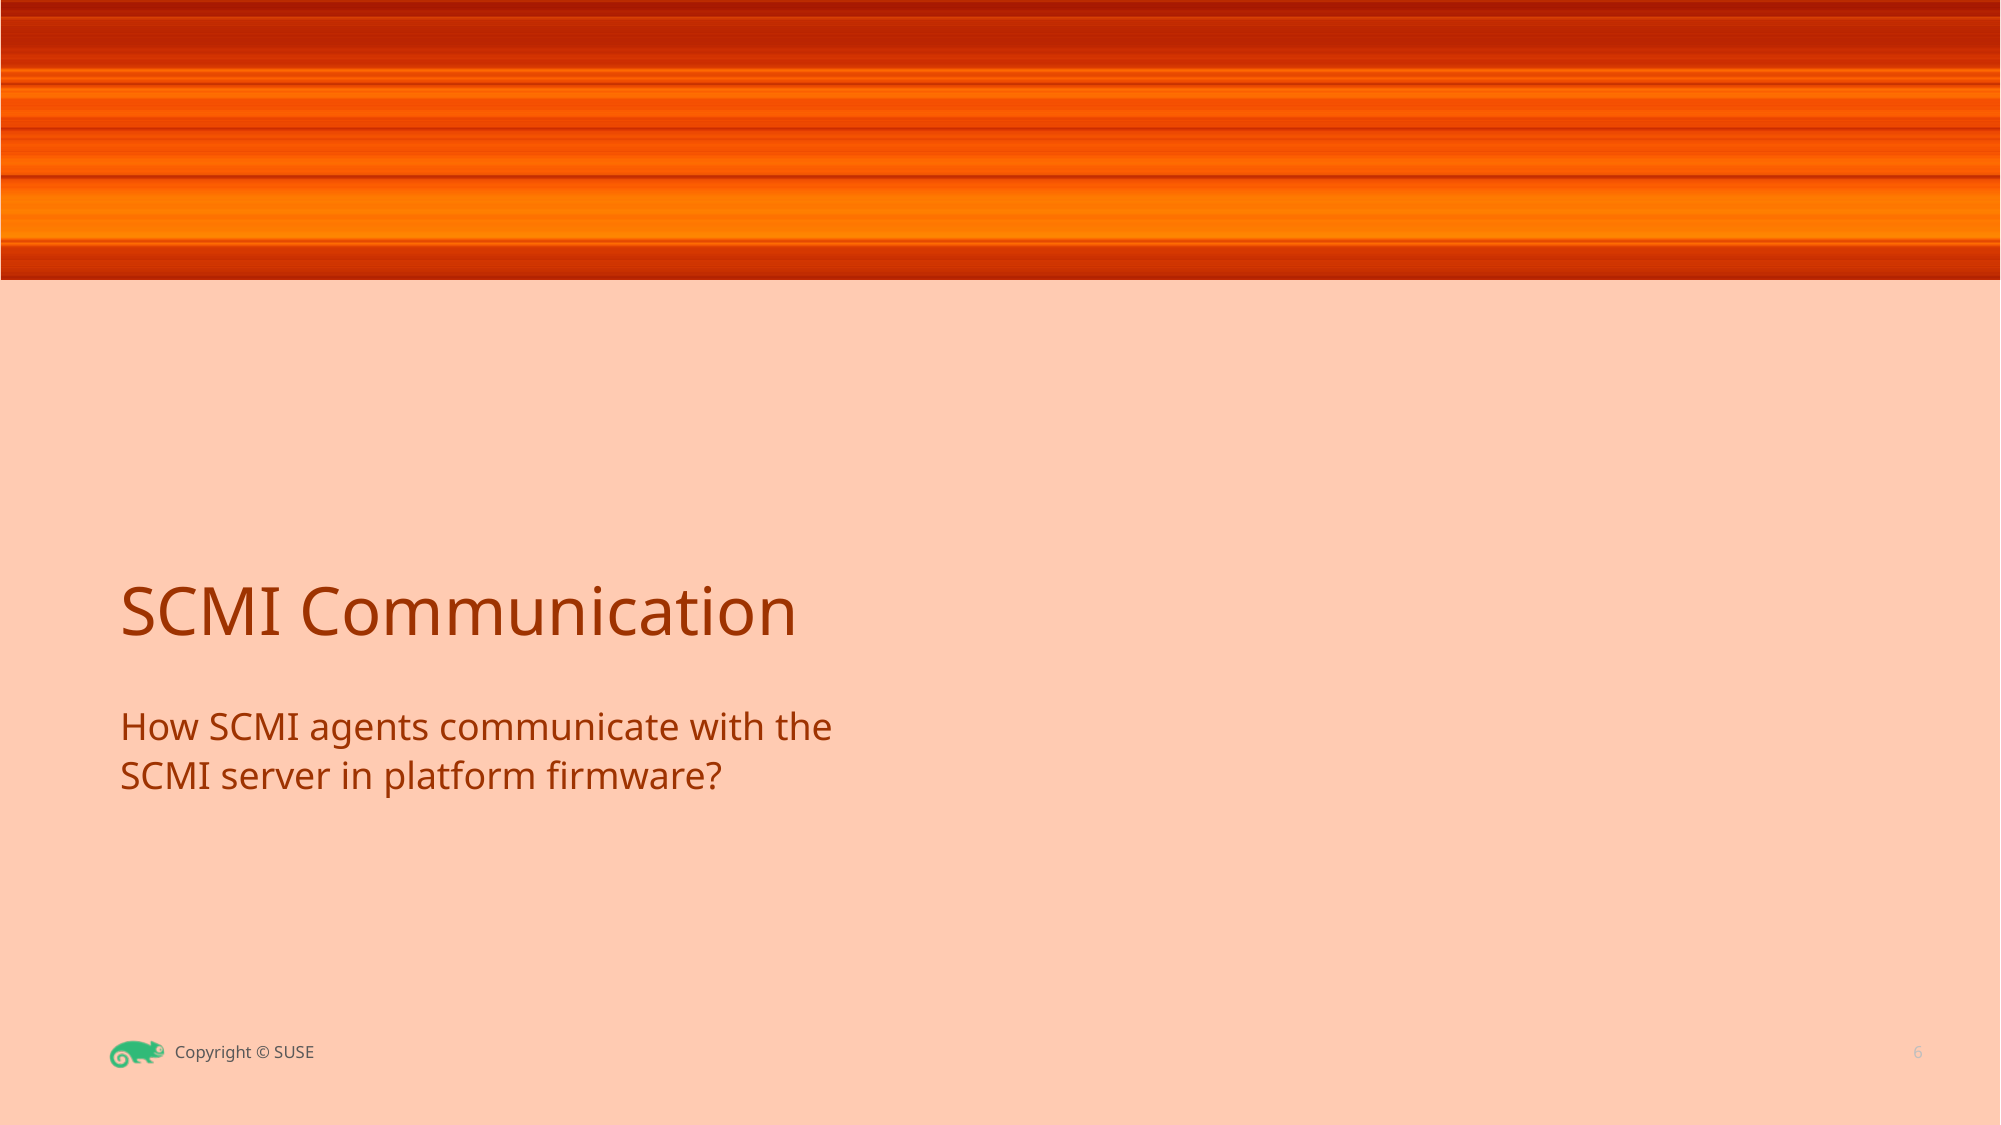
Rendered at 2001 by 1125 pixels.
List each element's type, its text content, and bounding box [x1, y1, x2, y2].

picture [1, 0, 2001, 280]
slide_number <number> [1875, 1042, 1923, 1063]
picture [99, 1031, 175, 1074]
list SCMI Communication [120, 429, 891, 650]
list How SCMI agents communicate with the SCMI server in platform firmware? [120, 697, 891, 797]
